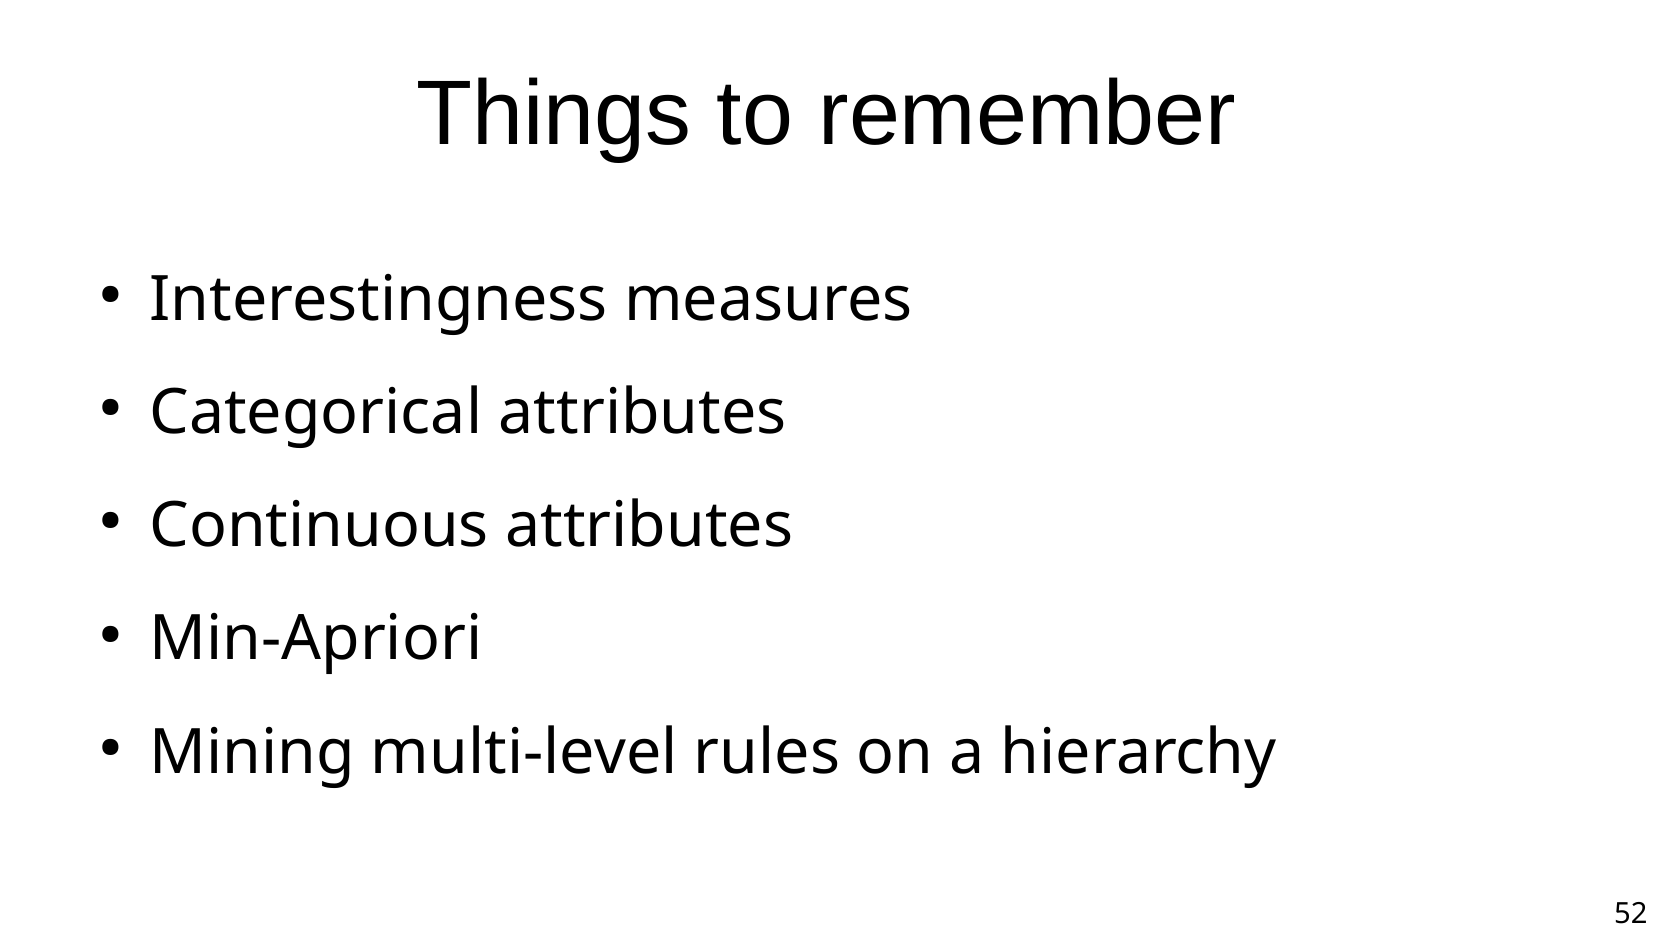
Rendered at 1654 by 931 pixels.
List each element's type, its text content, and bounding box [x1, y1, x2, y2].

list Interestingness measures Categorical attributes Continuous attributes Min-Apriori Mining multi-level rules on a hierarchy [82, 253, 1571, 793]
title Things to remember [82, 1, 1571, 226]
